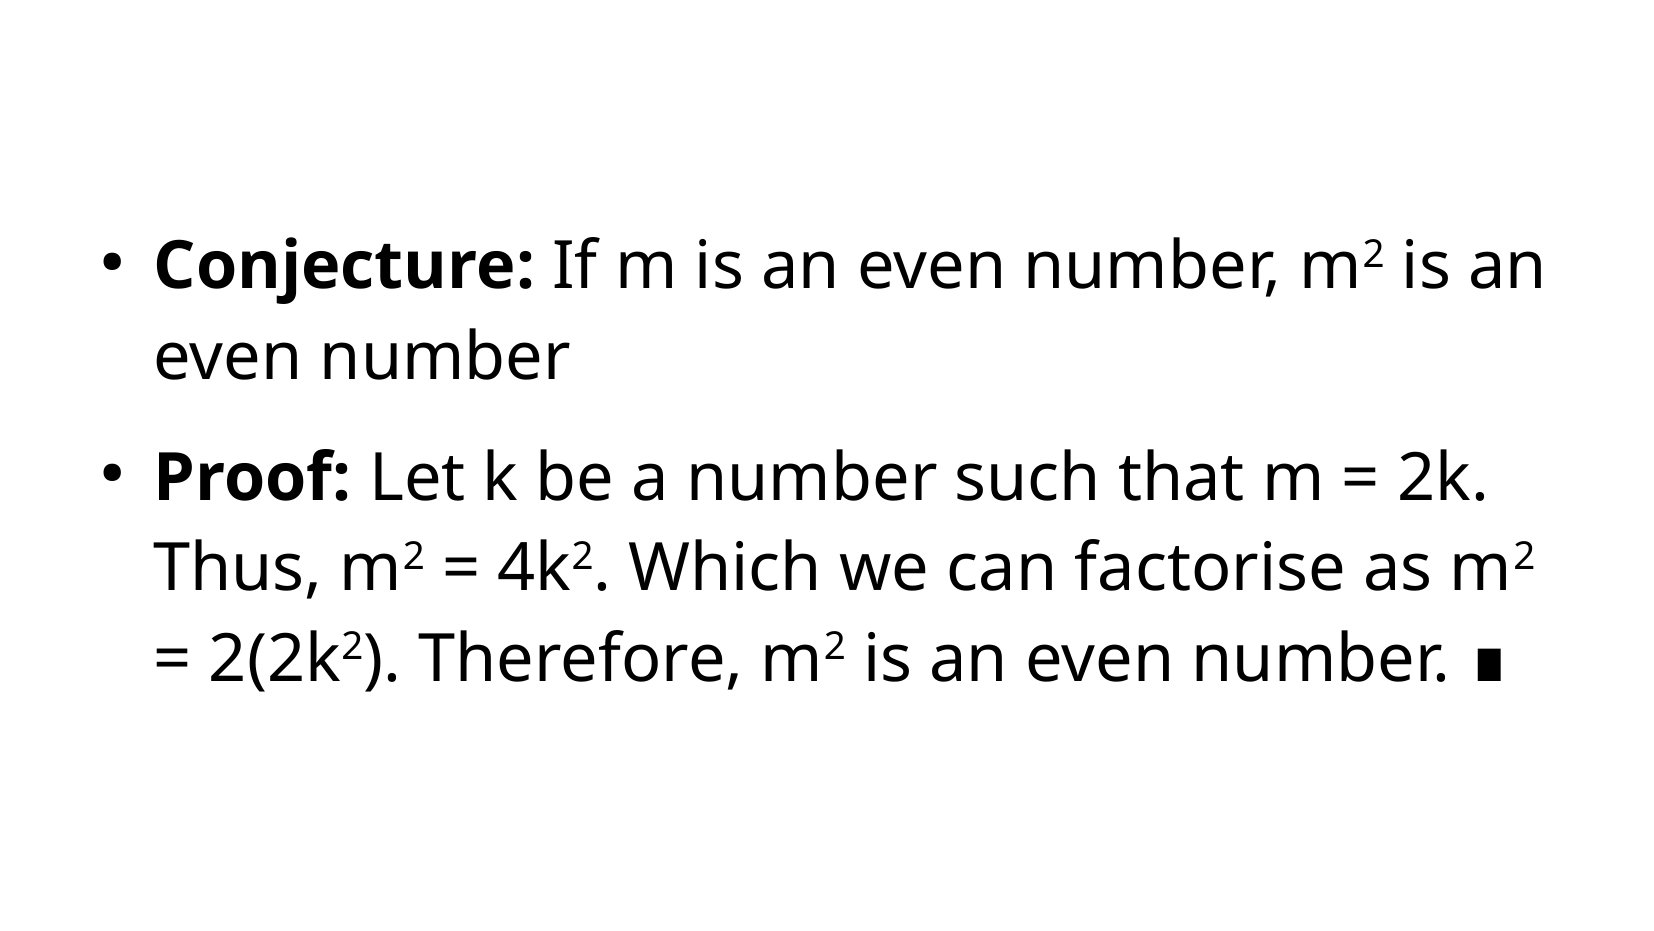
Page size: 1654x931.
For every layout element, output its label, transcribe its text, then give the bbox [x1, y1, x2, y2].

list Conjecture: If m is an even number, m2 is an even number Proof: Let k be a number such that m = 2k. Thus, m2 = 4k2. Which we can factorise as m2 = 2(2k2). Therefore, m2 is an even number. ∎ [82, 217, 1571, 758]
